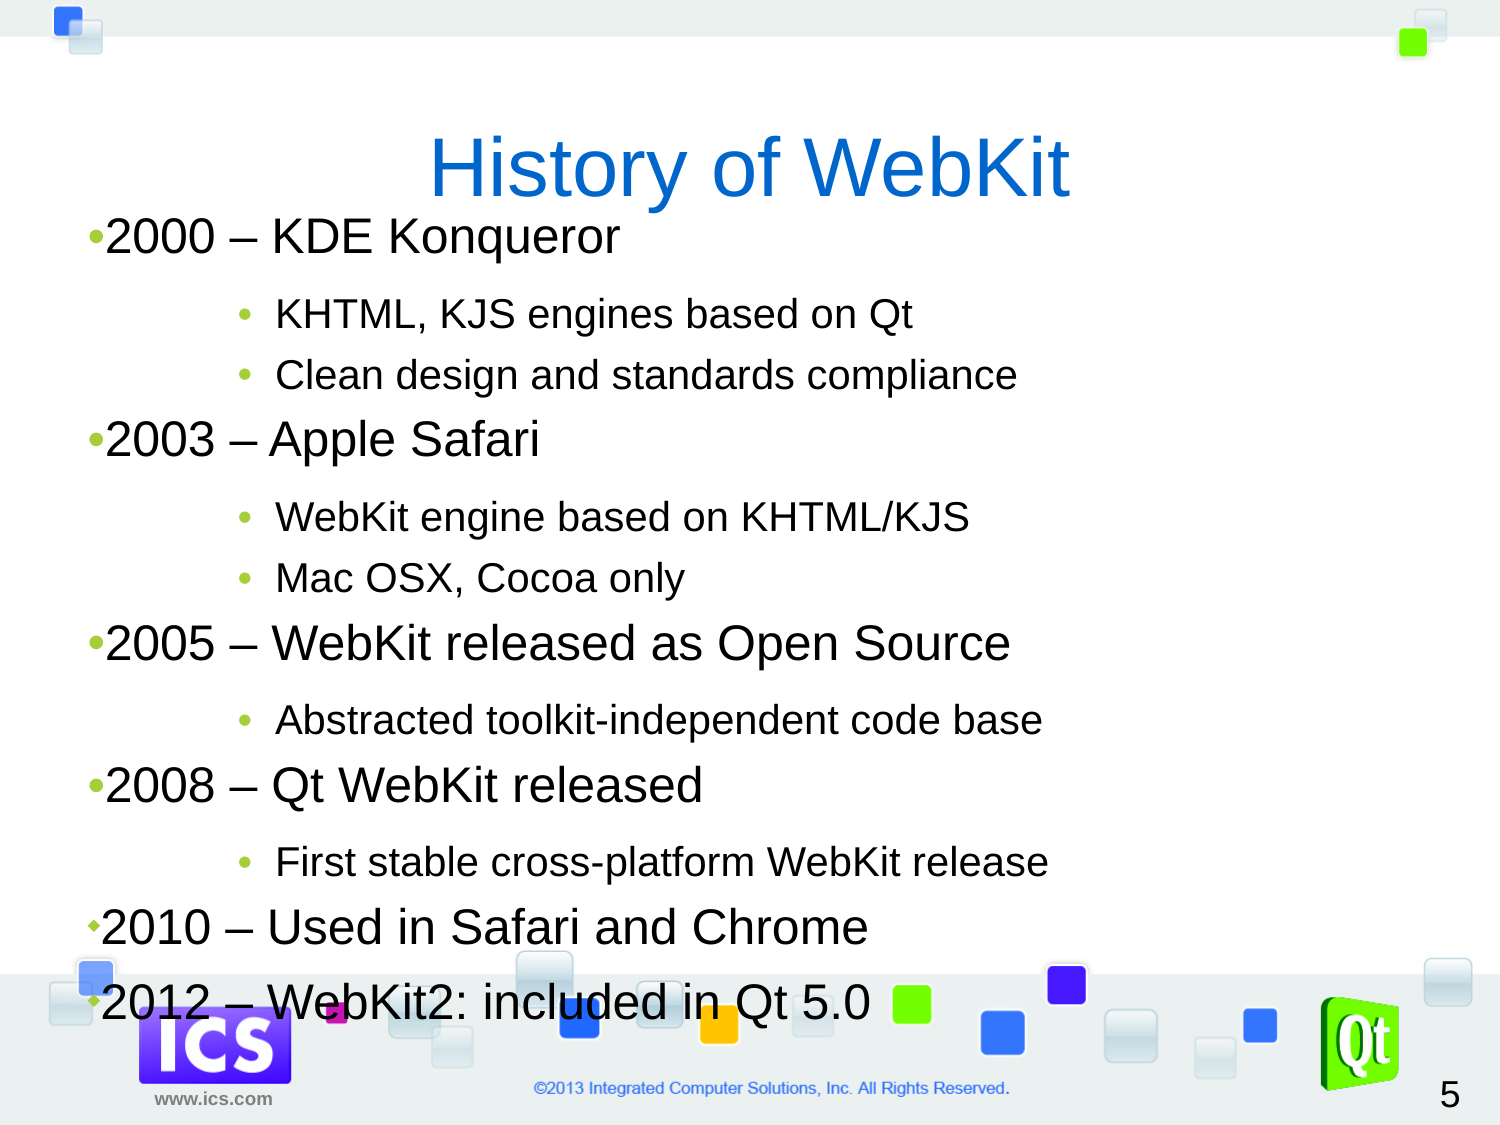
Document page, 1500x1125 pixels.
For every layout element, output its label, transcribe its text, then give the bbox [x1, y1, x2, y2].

title History of WebKit [112, 50, 1388, 212]
picture [0, 0, 1500, 62]
list 2000 – KDE Konqueror KHTML, KJS engines based on Qt Clean design and standards compliance 2003 – Apple Safari WebKit engine based on KHTML/KJS Mac OSX, Cocoa only 2005 – WebKit released as Open Source Abstracted toolkit-independent code base 2008 – Qt WebKit released First stable cross-platform WebKit release 2010 – Used in Safari and Chrome 2012 – WebKit2: included in Qt 5.0 [87, 212, 1438, 1035]
picture [0, 950, 1500, 1125]
